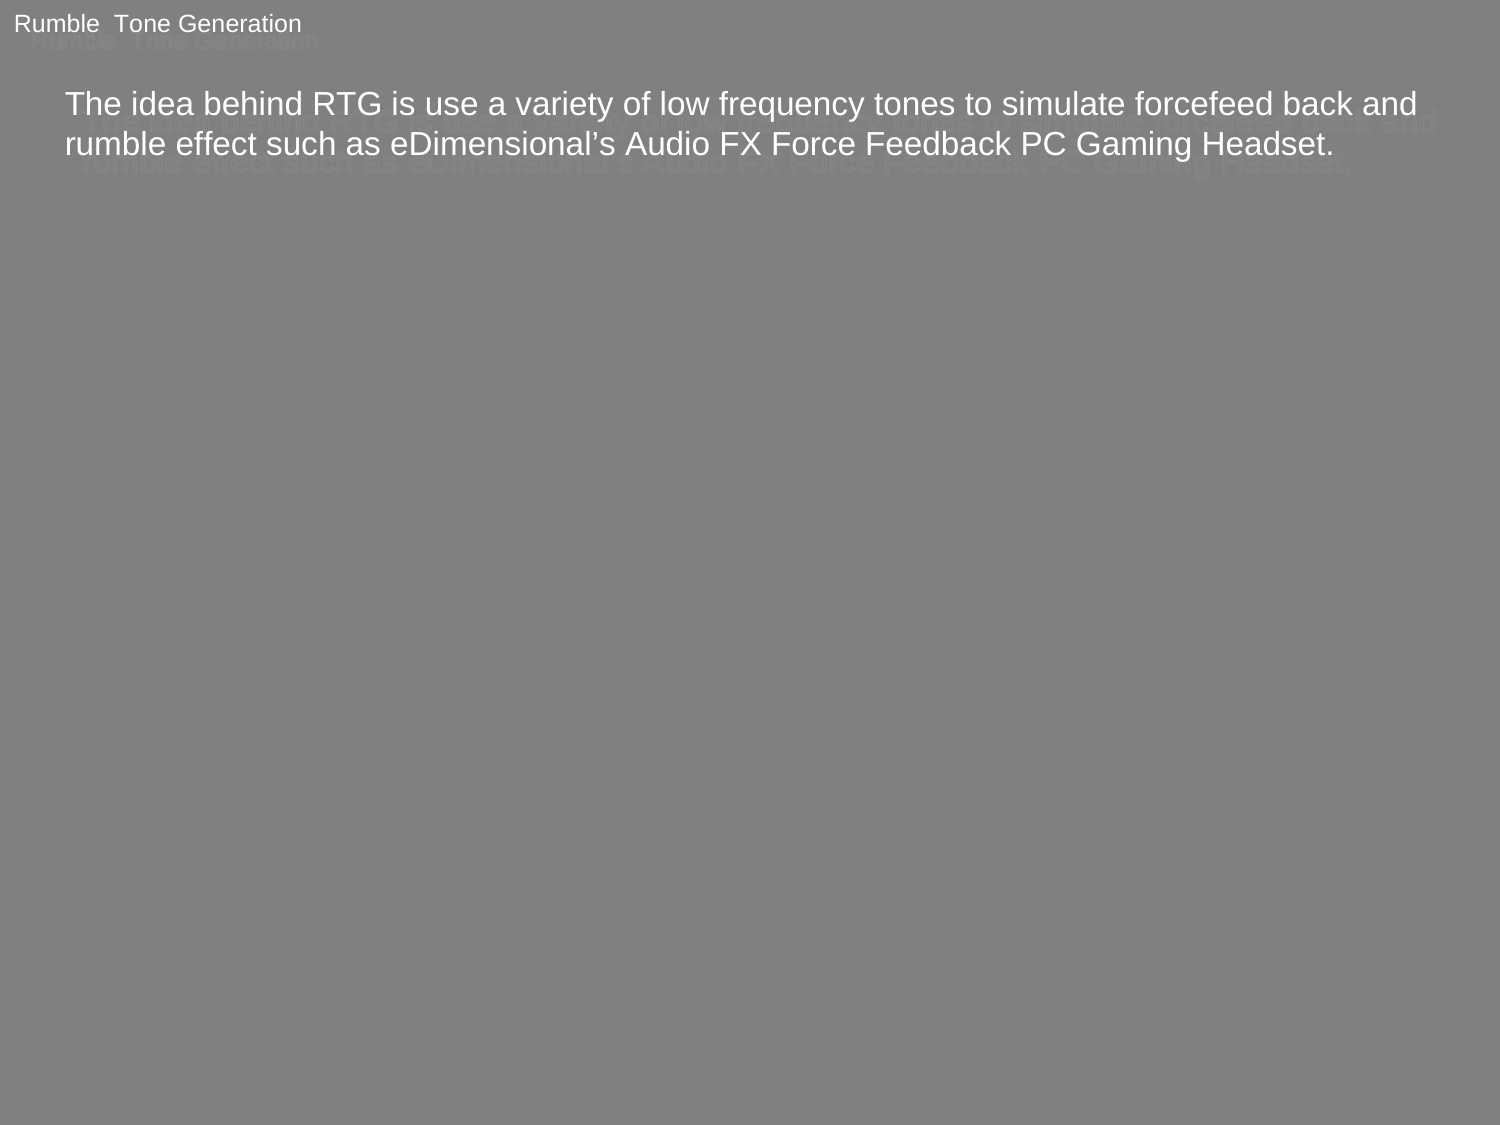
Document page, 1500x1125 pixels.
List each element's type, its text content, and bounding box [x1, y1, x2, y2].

text_box The idea behind RTG is use a variety of low frequency tones to simulate forcefeed back and rumble effect such as eDimensional’s Audio FX Force Feedback PC Gaming Headset. [50, 74, 1451, 291]
text_box Rumble Tone Generation [0, 0, 318, 46]
